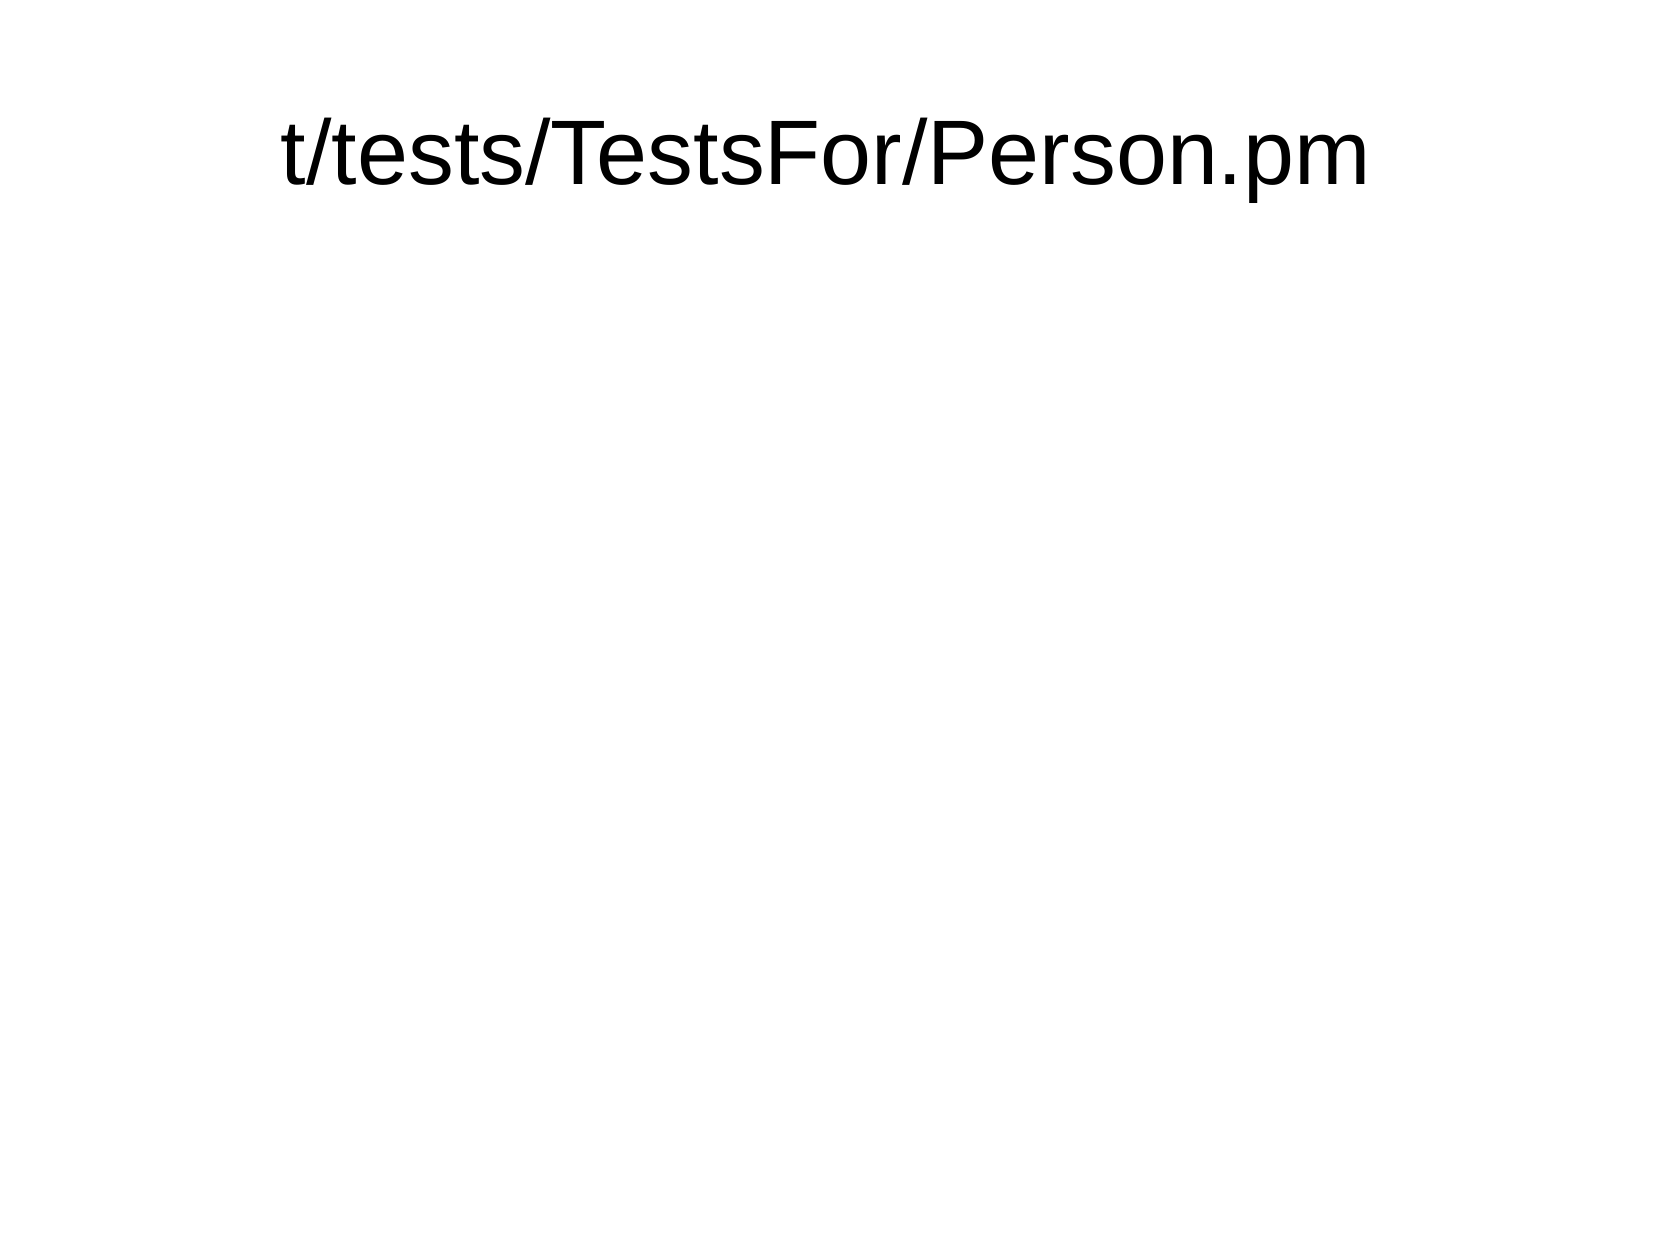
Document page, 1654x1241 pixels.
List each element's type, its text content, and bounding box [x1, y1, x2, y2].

title t/tests/TestsFor/Person.pm [82, 49, 1571, 257]
